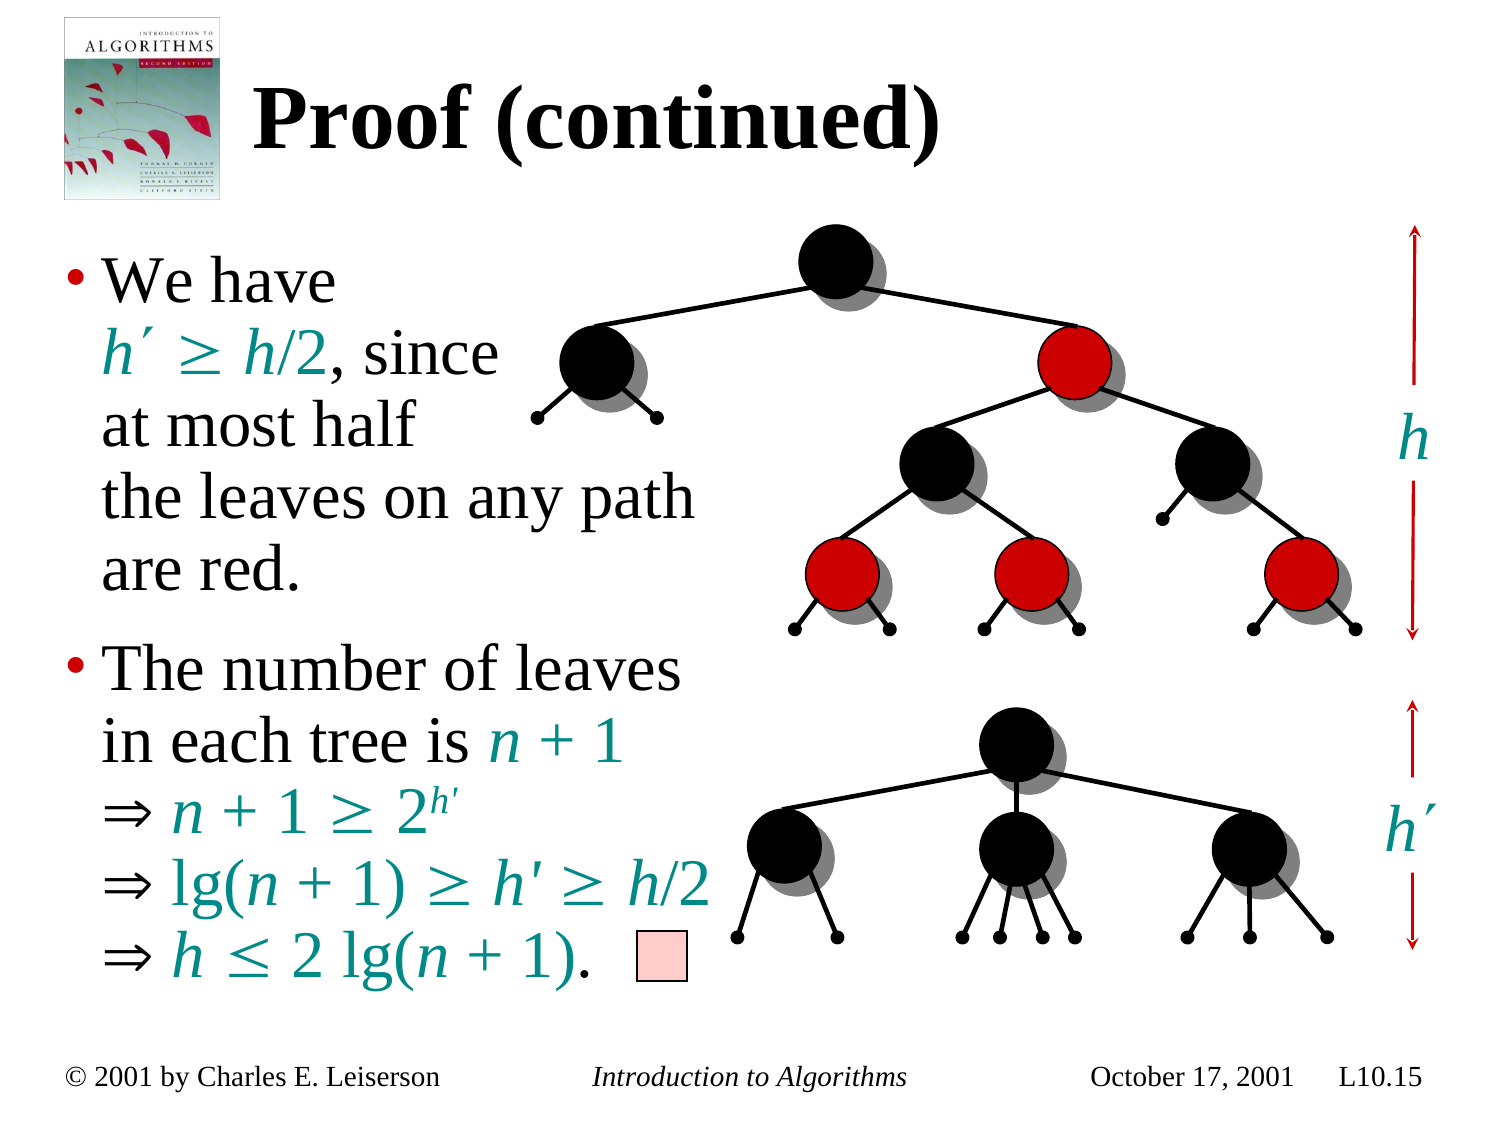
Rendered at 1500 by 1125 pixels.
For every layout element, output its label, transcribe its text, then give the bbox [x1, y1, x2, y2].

text_box [979, 708, 1054, 782]
text_box [1175, 427, 1250, 501]
text_box [1264, 537, 1339, 612]
picture [64, 17, 220, 200]
text_box h [1369, 777, 1456, 873]
text_box [1212, 812, 1287, 886]
text_box [799, 224, 873, 299]
text_box [979, 812, 1054, 887]
text_box Introduction to Algorithms [577, 1049, 923, 1101]
text_box [900, 427, 974, 501]
text_box The number of leaves in each tree is n + 1  n + 1  2h'  lg(n + 1)  h'  h/2  h  2 lg(n + 1). [50, 624, 728, 1001]
text_box [995, 537, 1069, 612]
text_box [747, 809, 822, 883]
text_box h [1383, 385, 1447, 481]
text_box [637, 931, 688, 982]
text_box October 17, 2001 L10.<number> [982, 1049, 1438, 1101]
text_box We have h  h/2, since at most half the leaves on any path are red. [50, 237, 728, 613]
text_box [1038, 326, 1112, 400]
title Proof (continued) [237, 24, 1475, 213]
text_box [805, 537, 880, 612]
